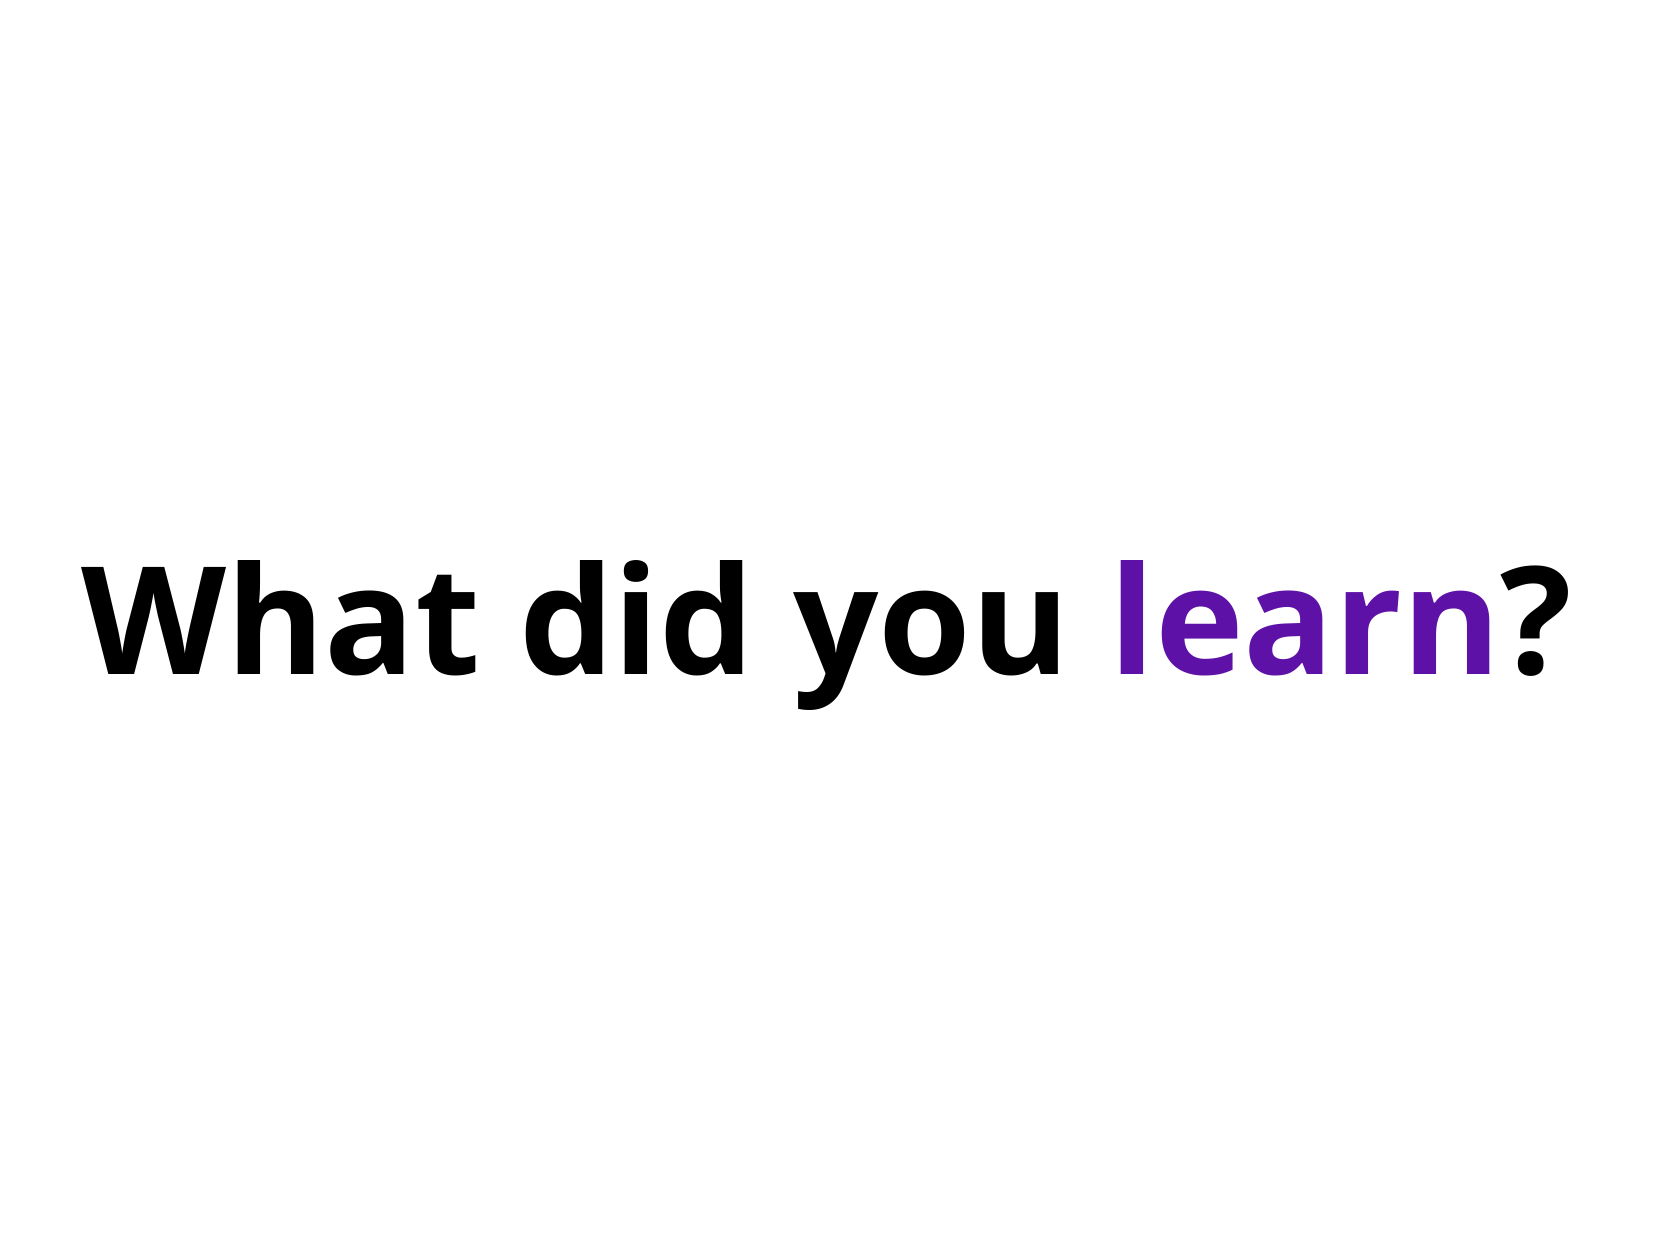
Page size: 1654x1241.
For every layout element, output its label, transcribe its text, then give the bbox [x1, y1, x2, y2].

text_box What did you learn? [59, 29, 1595, 1204]
